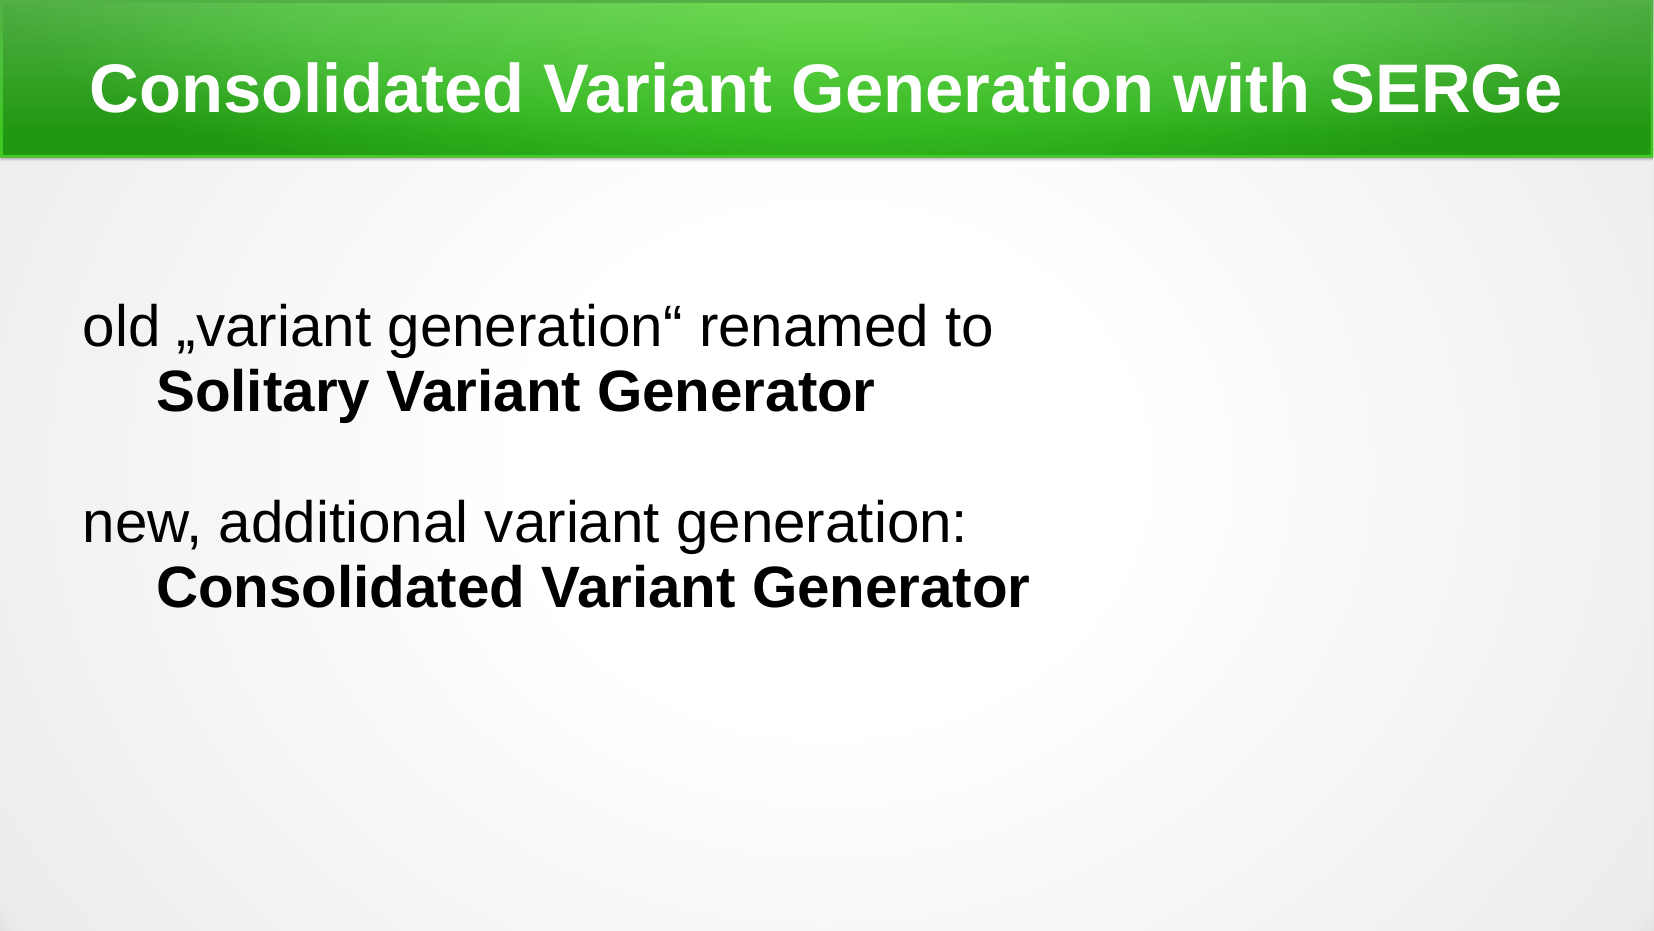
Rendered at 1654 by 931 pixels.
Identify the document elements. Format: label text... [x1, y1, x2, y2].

subtitle old „variant generation“ renamed to Solitary Variant Generator new, additional variant generation: Consolidated Variant Generator [82, 224, 1571, 764]
title Consolidated Variant Generation with SERGe [82, 35, 1571, 142]
